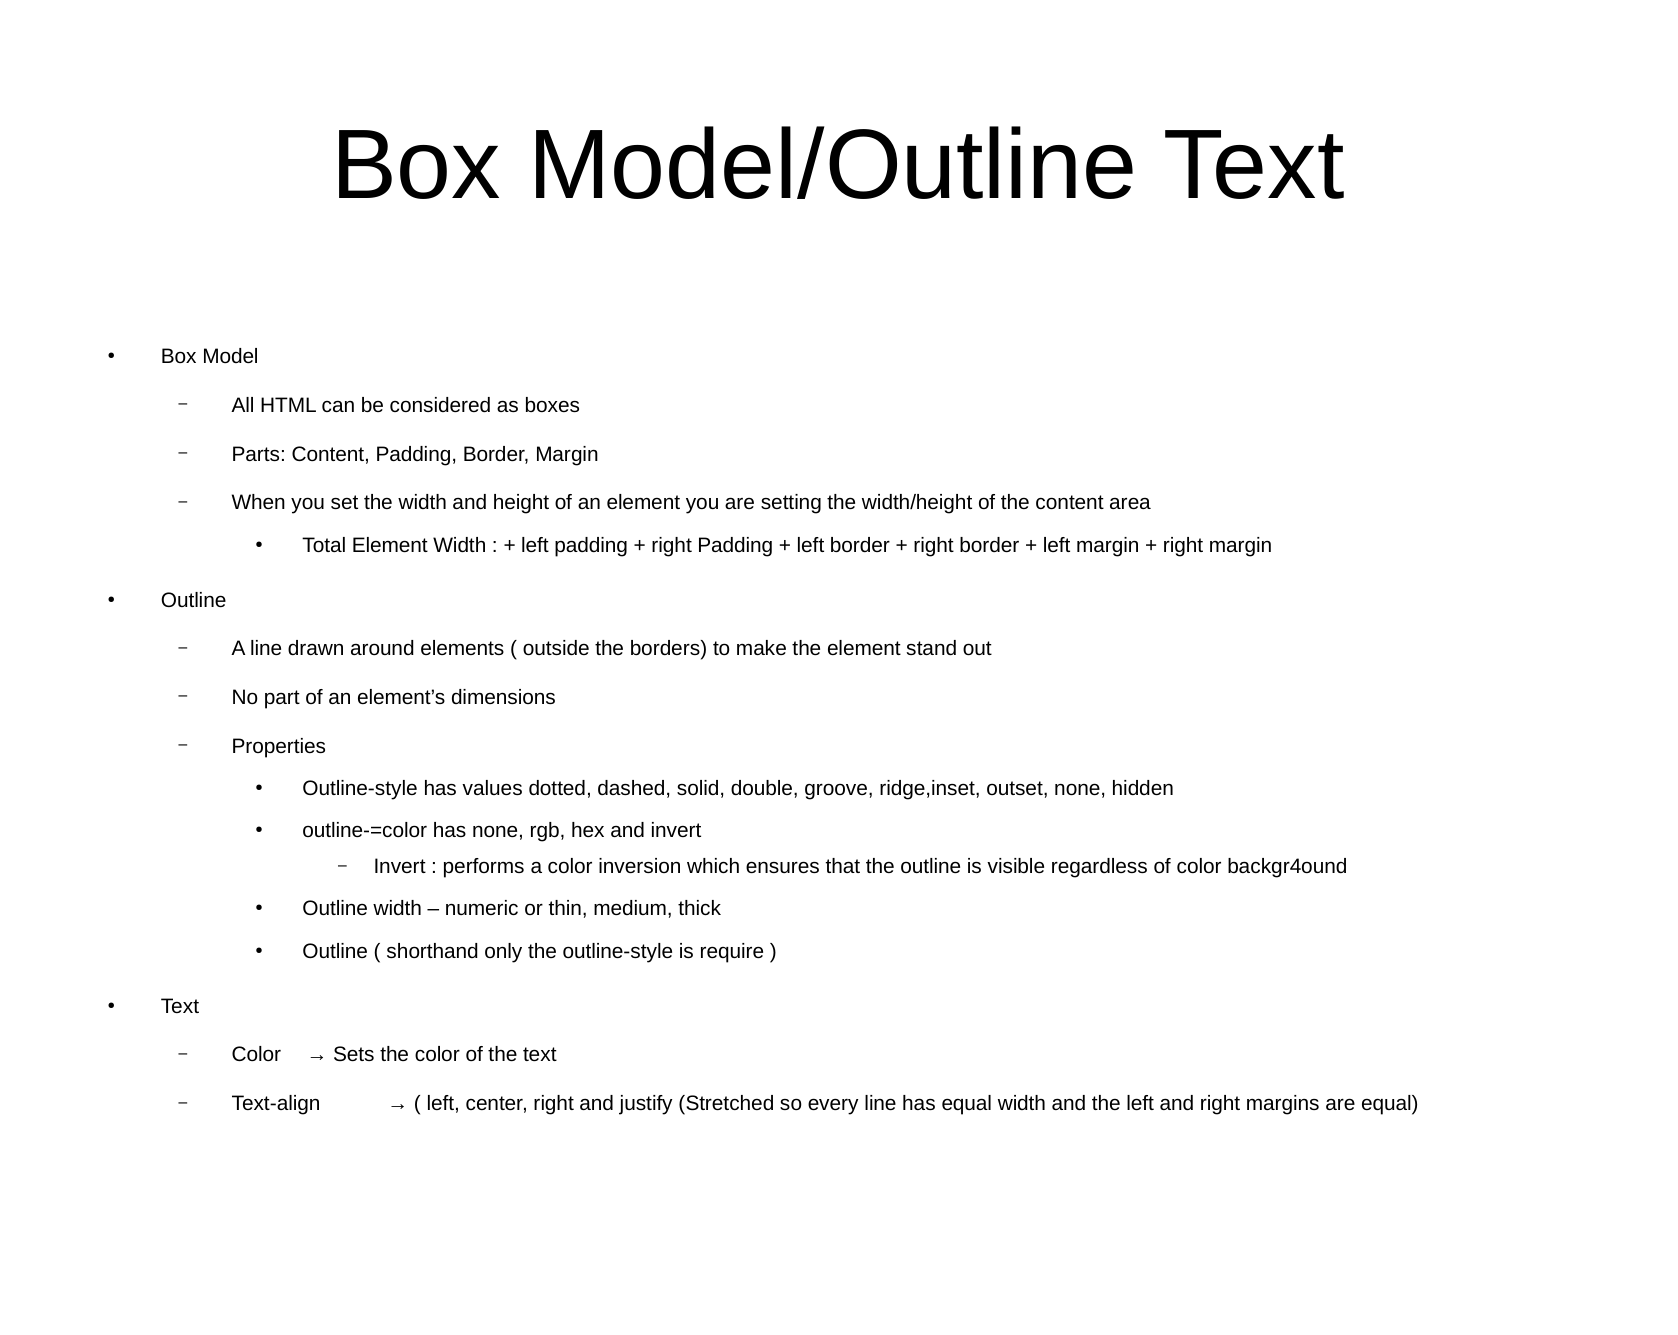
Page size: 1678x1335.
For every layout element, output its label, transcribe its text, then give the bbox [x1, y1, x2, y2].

title Box Model/Outline Text [83, 53, 1594, 276]
list Box Model All HTML can be considered as boxes Parts: Content, Padding, Border, Margin When you set the width and height of an element you are setting the width/height of the content area Total Element Width : + left padding + right Padding + left border + right border + left margin + right margin Outline A line drawn around elements ( outside the borders) to make the element stand out No part of an element’s dimensions Properties Outline-style has values dotted, dashed, solid, double, groove, ridge,inset, outset, none, hidden outline-=color has none, rgb, hex and invert Invert : performs a color inversion which ensures that the outline is visible regardless of color backgr4ound Outline width – numeric or thin, medium, thick Outline ( shorthand only the outline-style is require ) Text Color → Sets the color of the text Text-align → ( left, center, right and justify (Stretched so every line has equal width and the left and right margins are equal) [90, 345, 1600, 1325]
